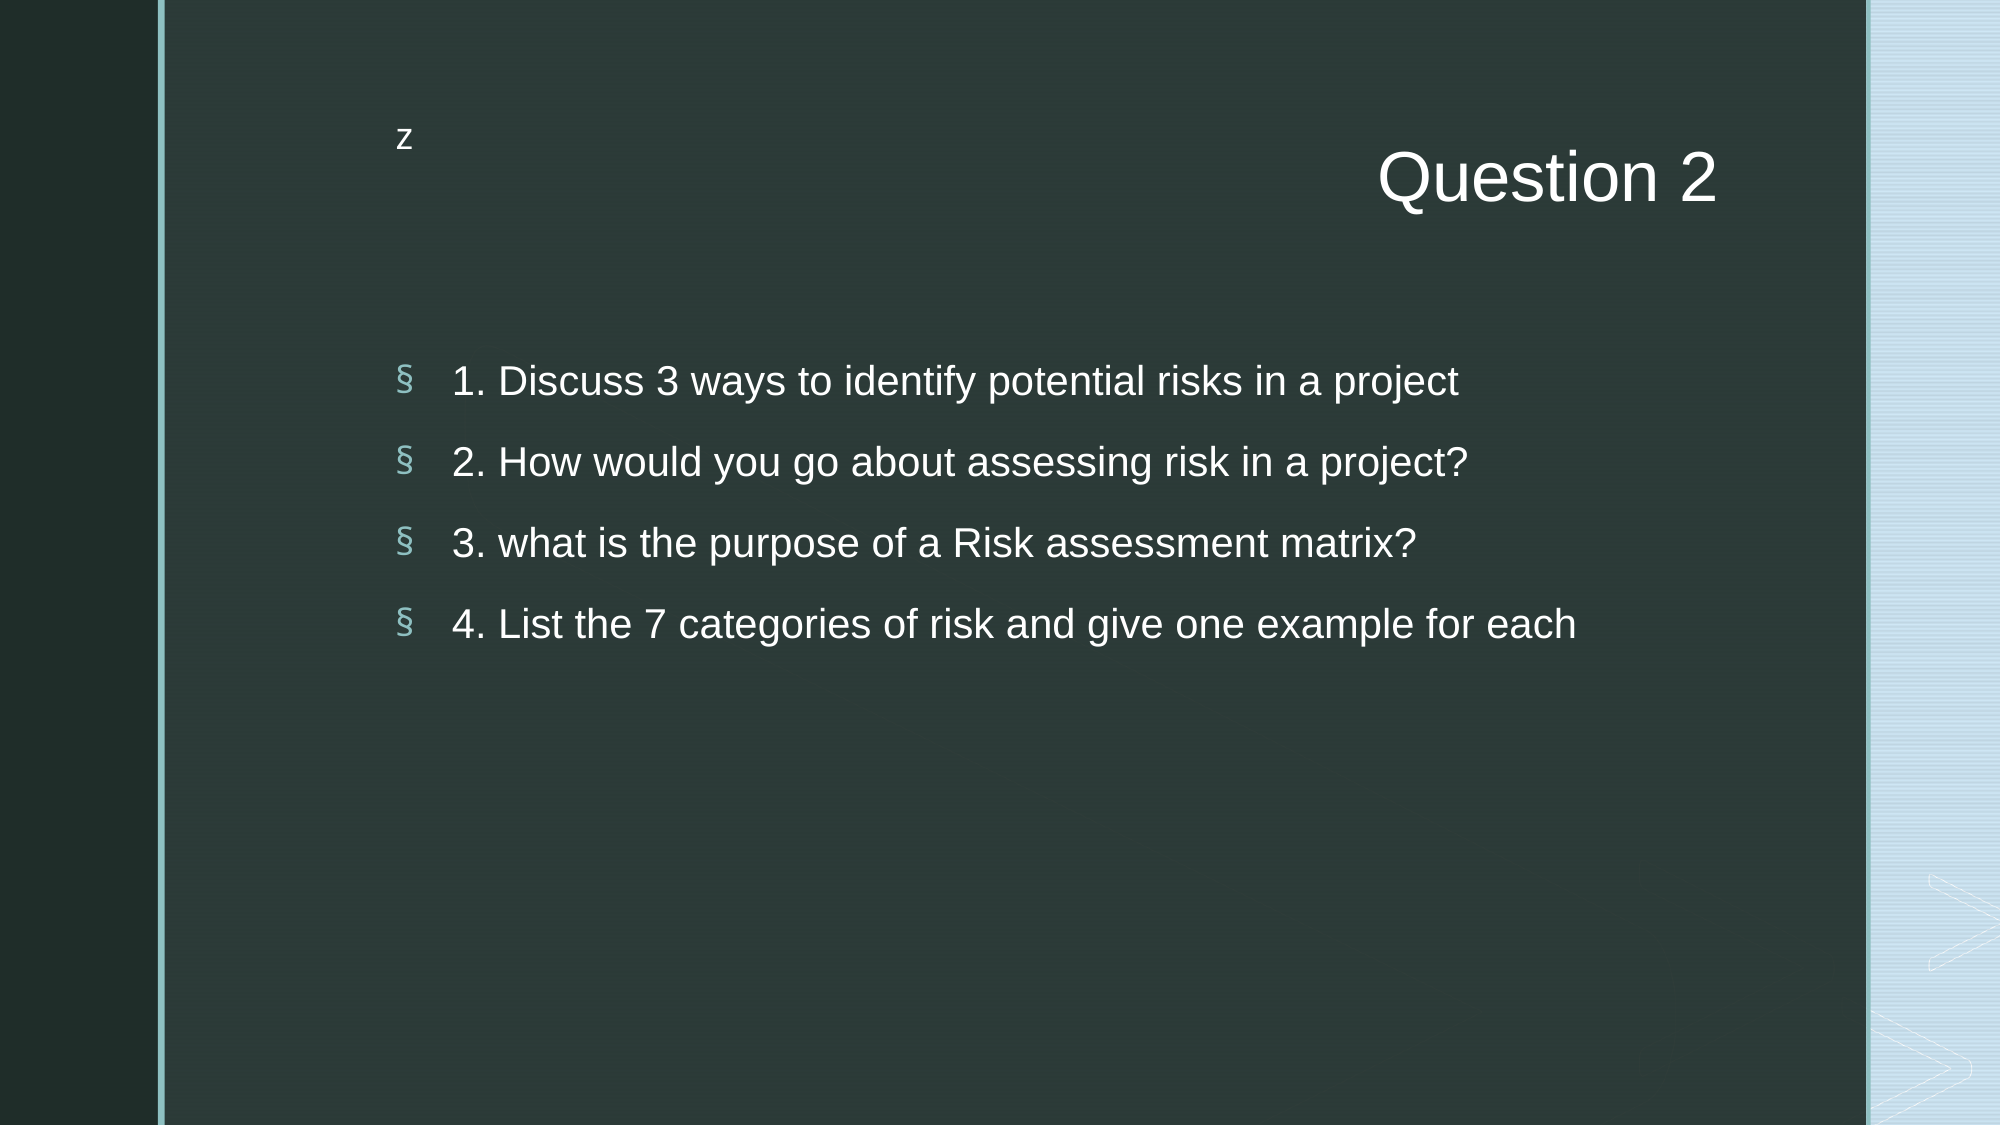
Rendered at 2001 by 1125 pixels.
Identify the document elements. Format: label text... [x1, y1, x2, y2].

picture [1871, 0, 2000, 1125]
list 1. Discuss 3 ways to identify potential risks in a project 2. How would you go about assessing risk in a project? 3. what is the purpose of a Risk assessment matrix? 4. List the 7 categories of risk and give one example for each [380, 336, 1734, 993]
title Question 2 [428, 132, 1734, 310]
